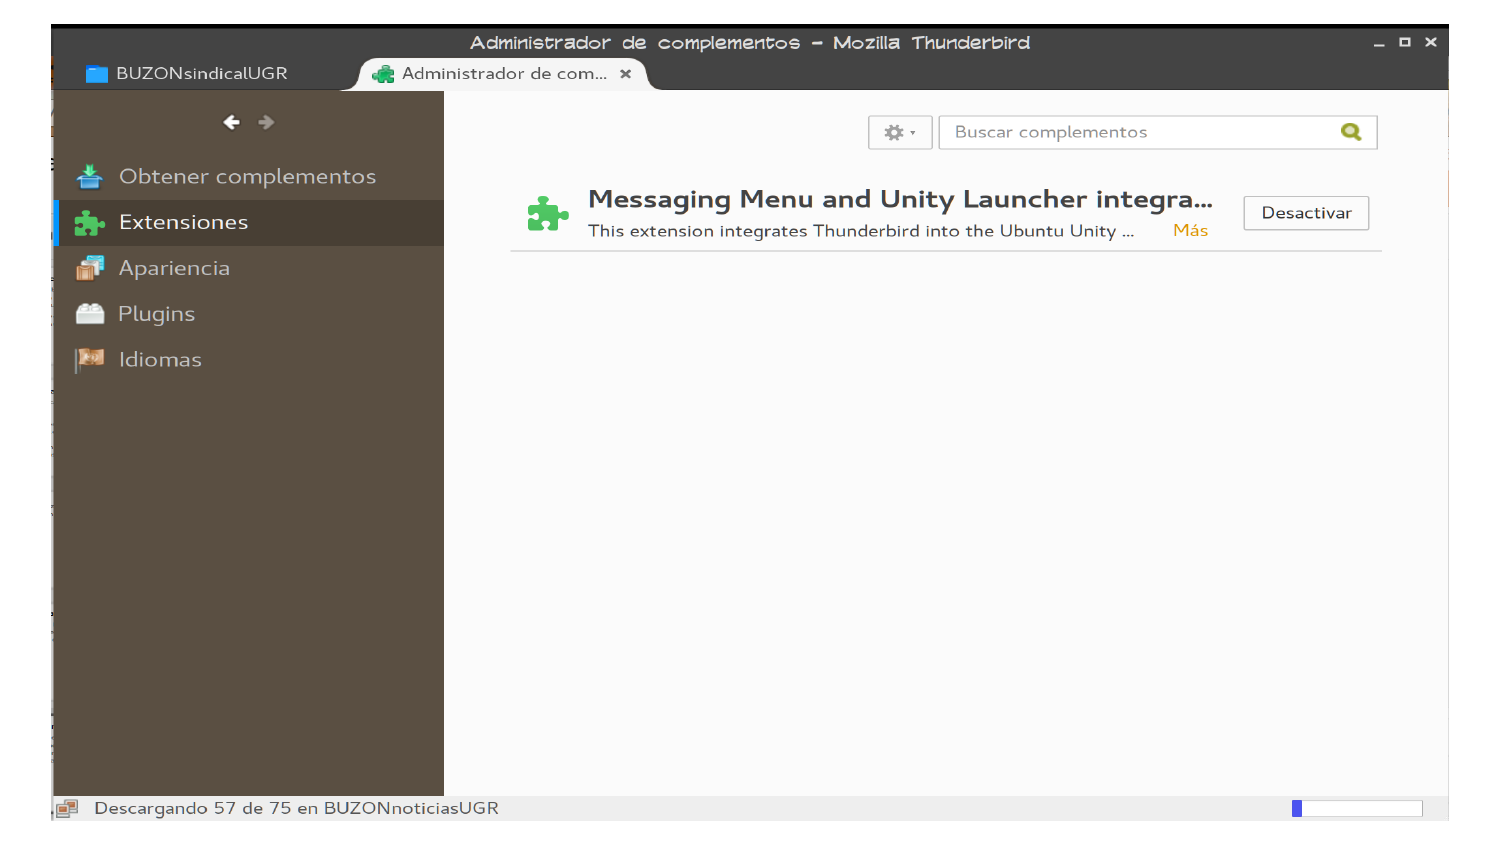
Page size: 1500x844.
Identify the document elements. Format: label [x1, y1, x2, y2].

picture [51, 24, 1449, 821]
